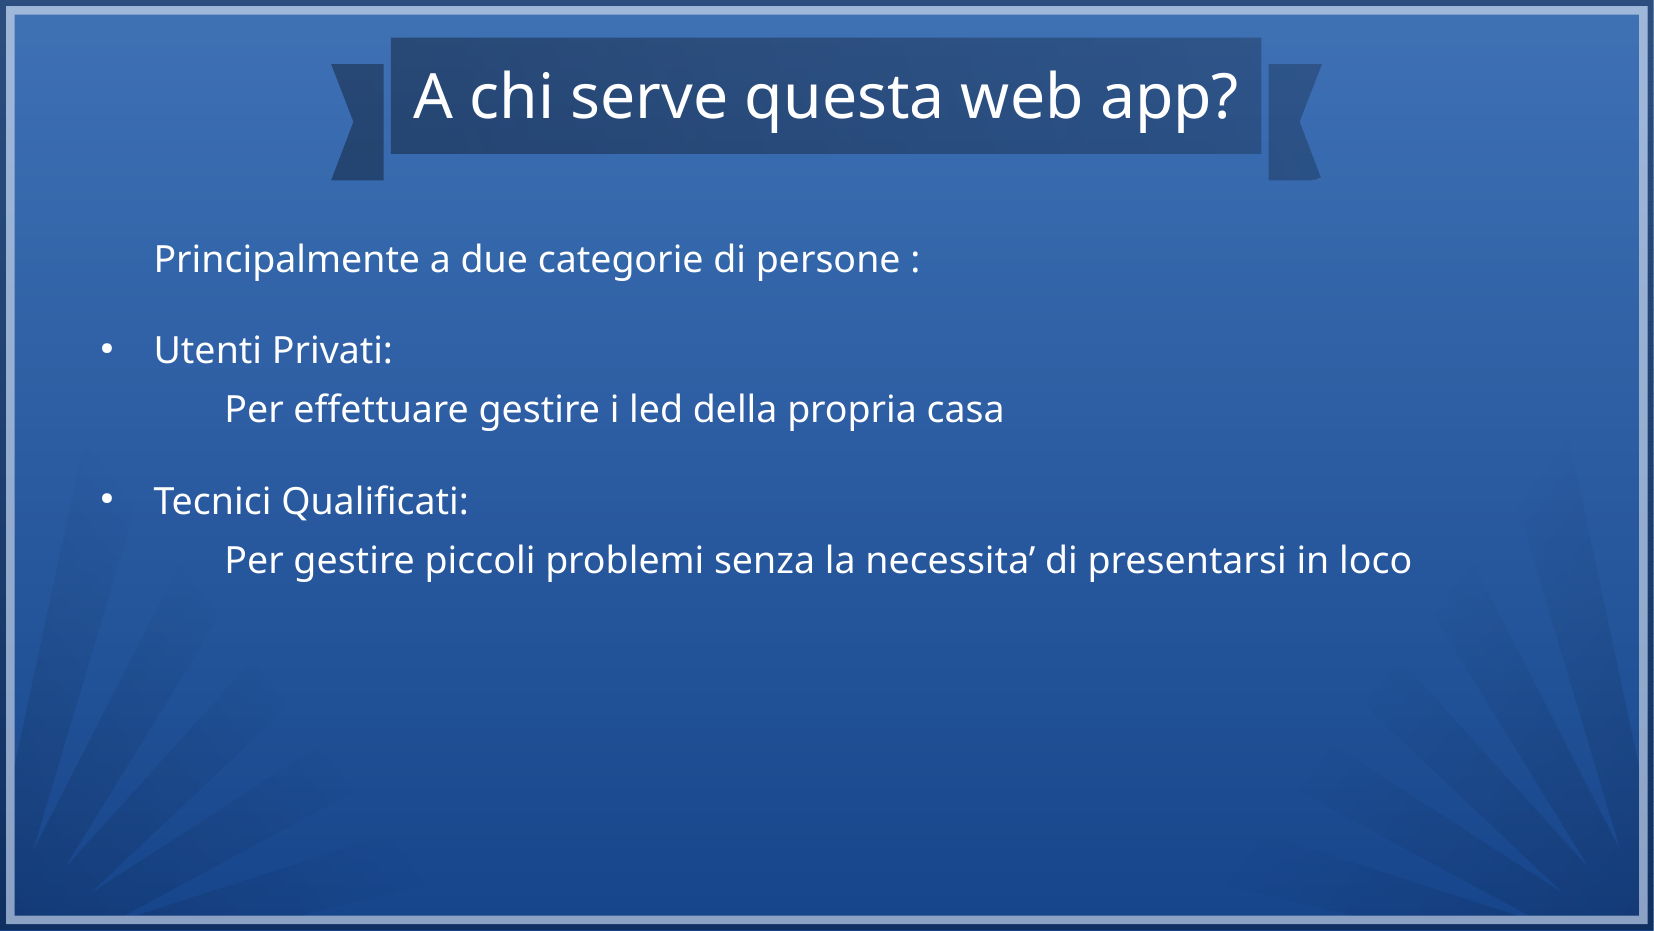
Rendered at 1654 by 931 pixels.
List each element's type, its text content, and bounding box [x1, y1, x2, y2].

list Principalmente a due categorie di persone : Utenti Privati: Per effettuare gestire i led della propria casa Tecnici Qualificati: Per gestire piccoli problemi senza la necessita’ di presentarsi in loco [82, 224, 1571, 848]
title A chi serve questa web app? [389, 21, 1264, 168]
